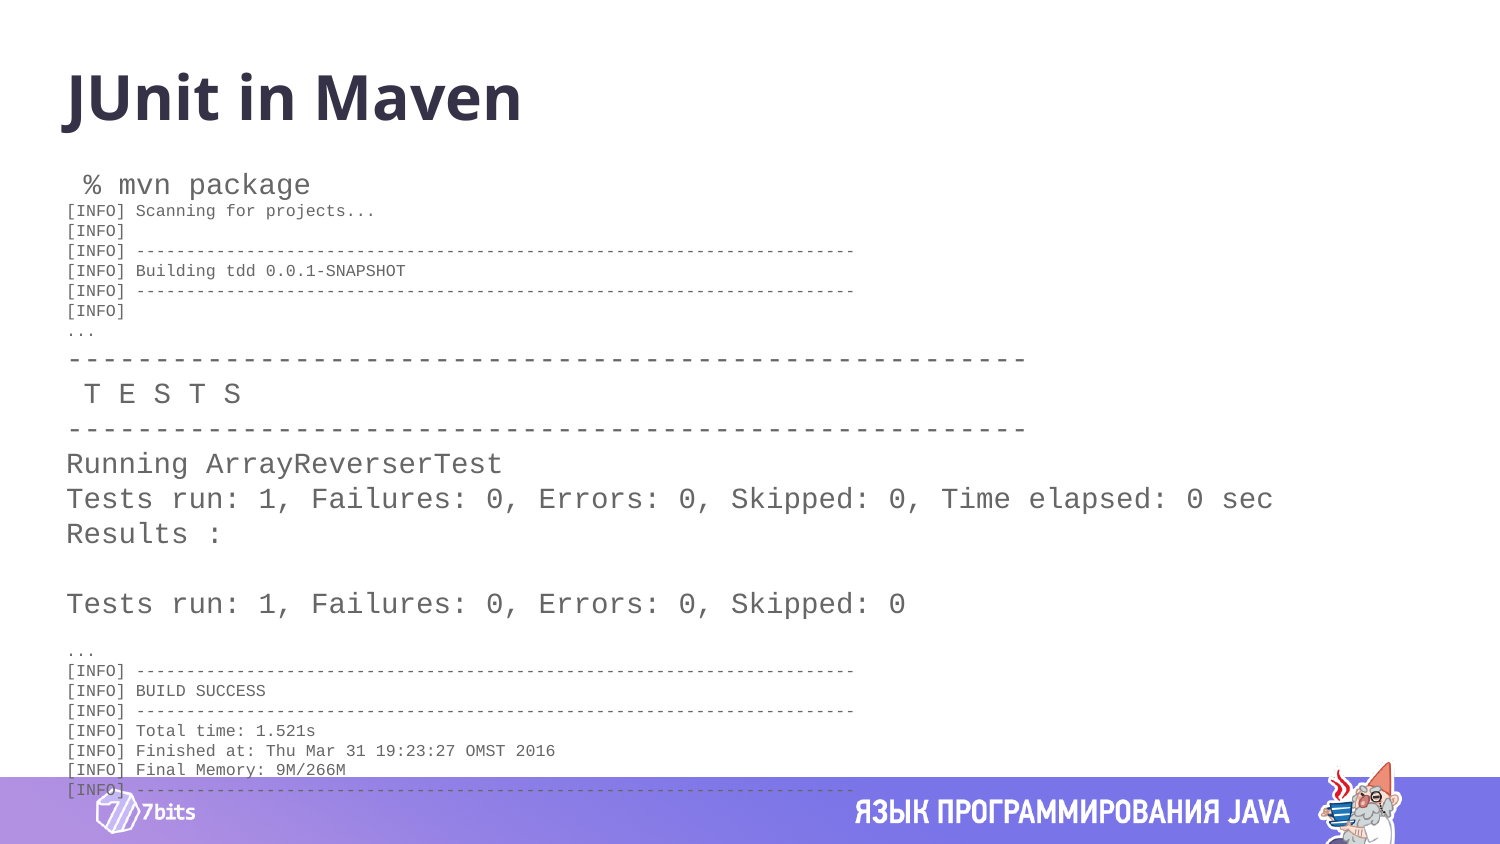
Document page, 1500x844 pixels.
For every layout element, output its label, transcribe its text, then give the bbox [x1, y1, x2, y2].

list % mvn package [INFO] Scanning for projects... [INFO] [INFO] ------------------------------------------------------------------------ [INFO] Building tdd 0.0.1-SNAPSHOT [INFO] ------------------------------------------------------------------------ [INFO] ... ------------------------------------------------------- T E S T S ------------------------------------------------------- Running ArrayReverserTest Tests run: 1, Failures: 0, Errors: 0, Skipped: 0, Time elapsed: 0 sec Results : Tests run: 1, Failures: 0, Errors: 0, Skipped: 0 ... [INFO] ------------------------------------------------------------------------ [INFO] BUILD SUCCESS [INFO] ------------------------------------------------------------------------ [INFO] Total time: 1.521s [INFO] Finished at: Thu Mar 31 19:23:27 OMST 2016 [INFO] Final Memory: 9M/266M [INFO] ------------------------------------------------------------------------ [51, 150, 1449, 750]
title JUnit in Maven [51, 42, 1449, 137]
picture [0, 717, 1500, 844]
